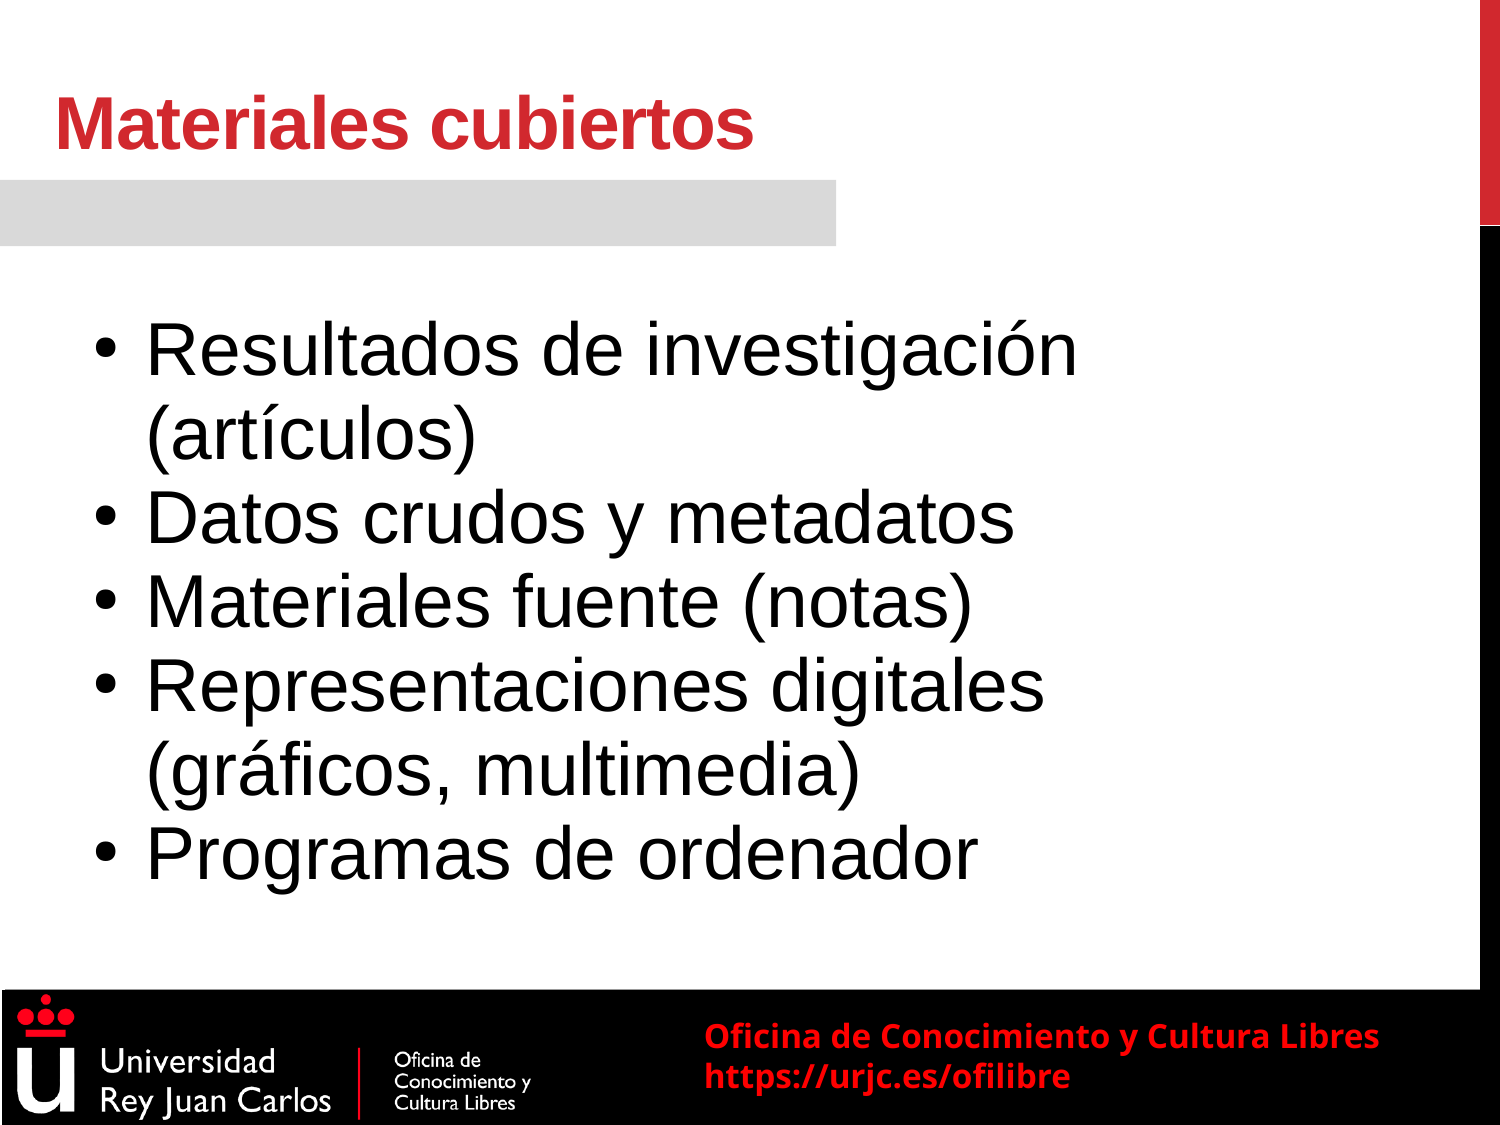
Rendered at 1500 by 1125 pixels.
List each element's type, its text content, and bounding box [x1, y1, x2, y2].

text_box Materiales cubiertos [39, 24, 1366, 172]
picture [17, 994, 531, 1120]
text_box Resultados de investigación (artículos) Datos crudos y metadatos Materiales fuente (notas) Representaciones digitales (gráficos, multimedia) Programas de ordenador [60, 299, 1254, 903]
title [75, 15, 1425, 172]
